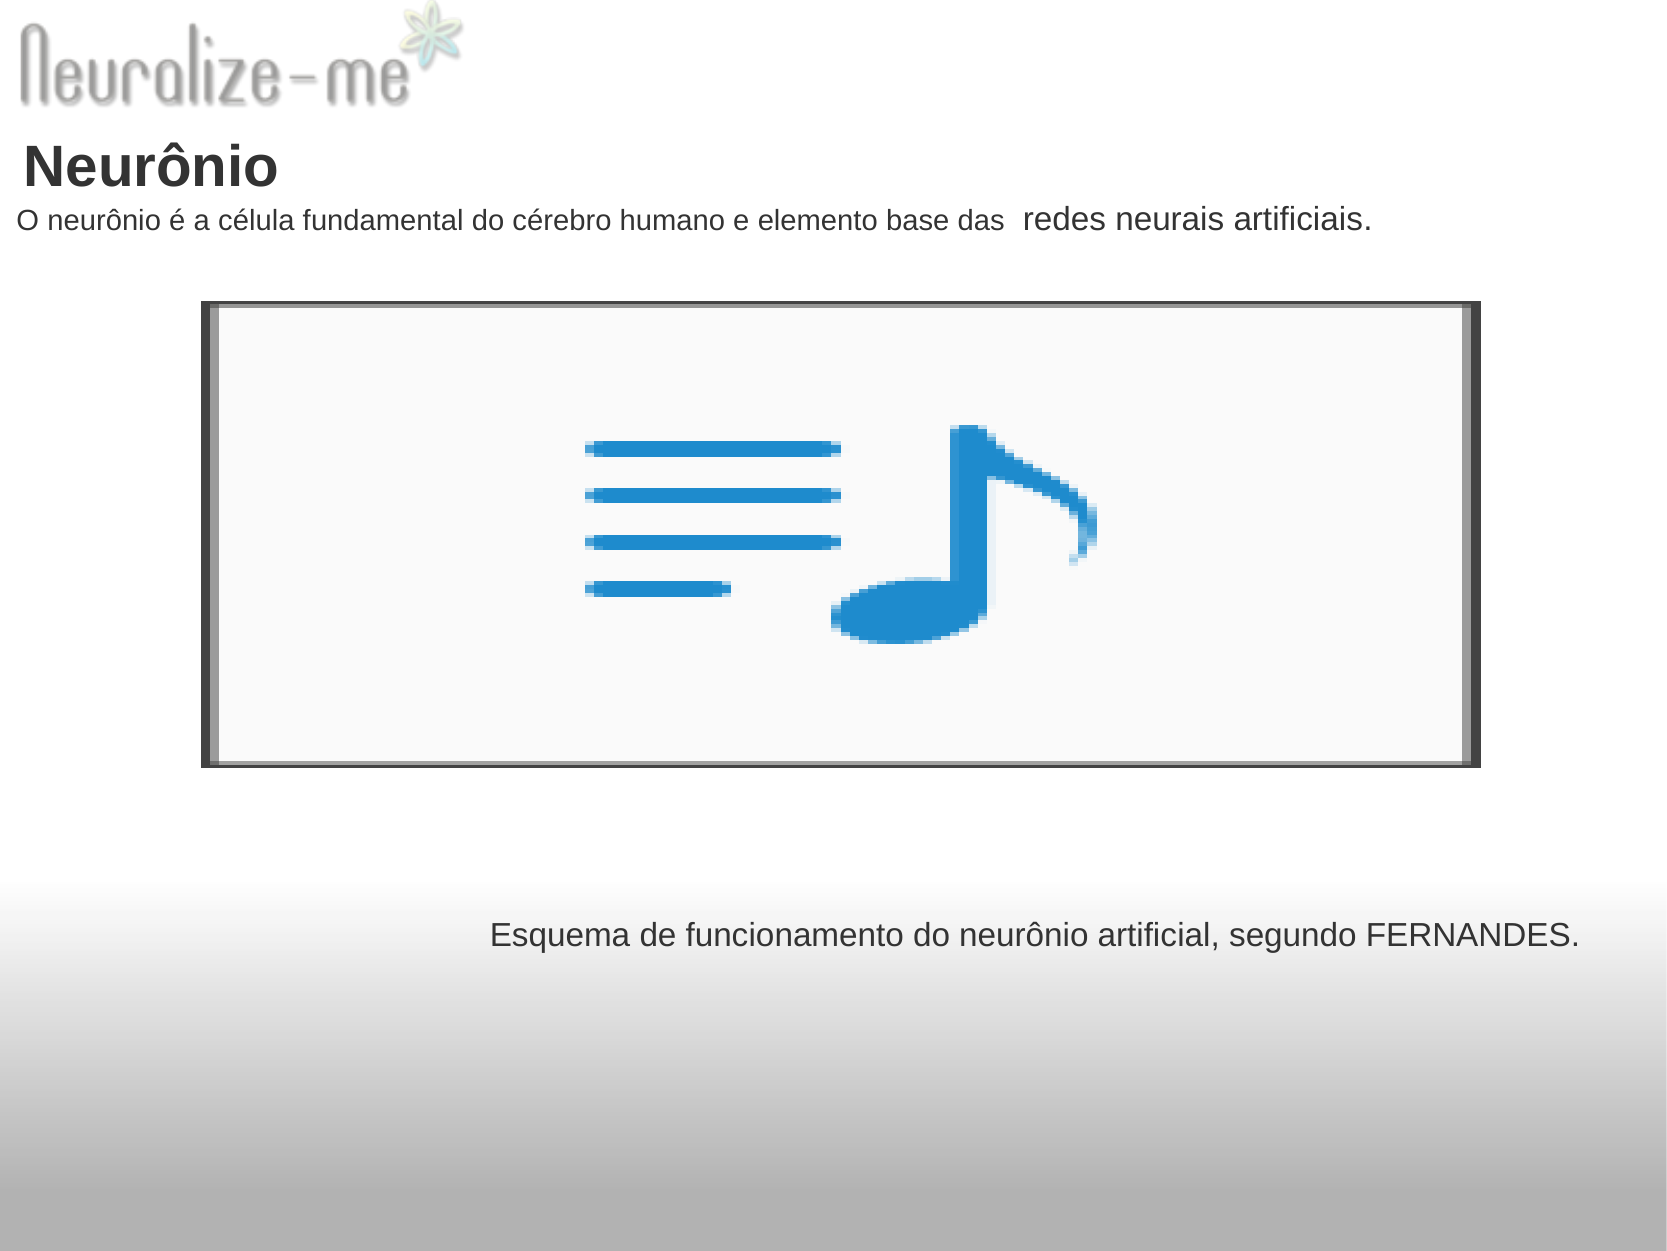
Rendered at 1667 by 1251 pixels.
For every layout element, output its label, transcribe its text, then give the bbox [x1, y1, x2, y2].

text_box [200, 300, 1482, 770]
text_box Neurônio O neurônio é a célula fundamental do cérebro humano e elemento base das redes neurais artificiais. [7, 133, 1647, 238]
picture [0, 0, 1667, 1251]
text_box Esquema de funcionamento do neurônio artificial, segundo FERNANDES. [157, 916, 1583, 955]
